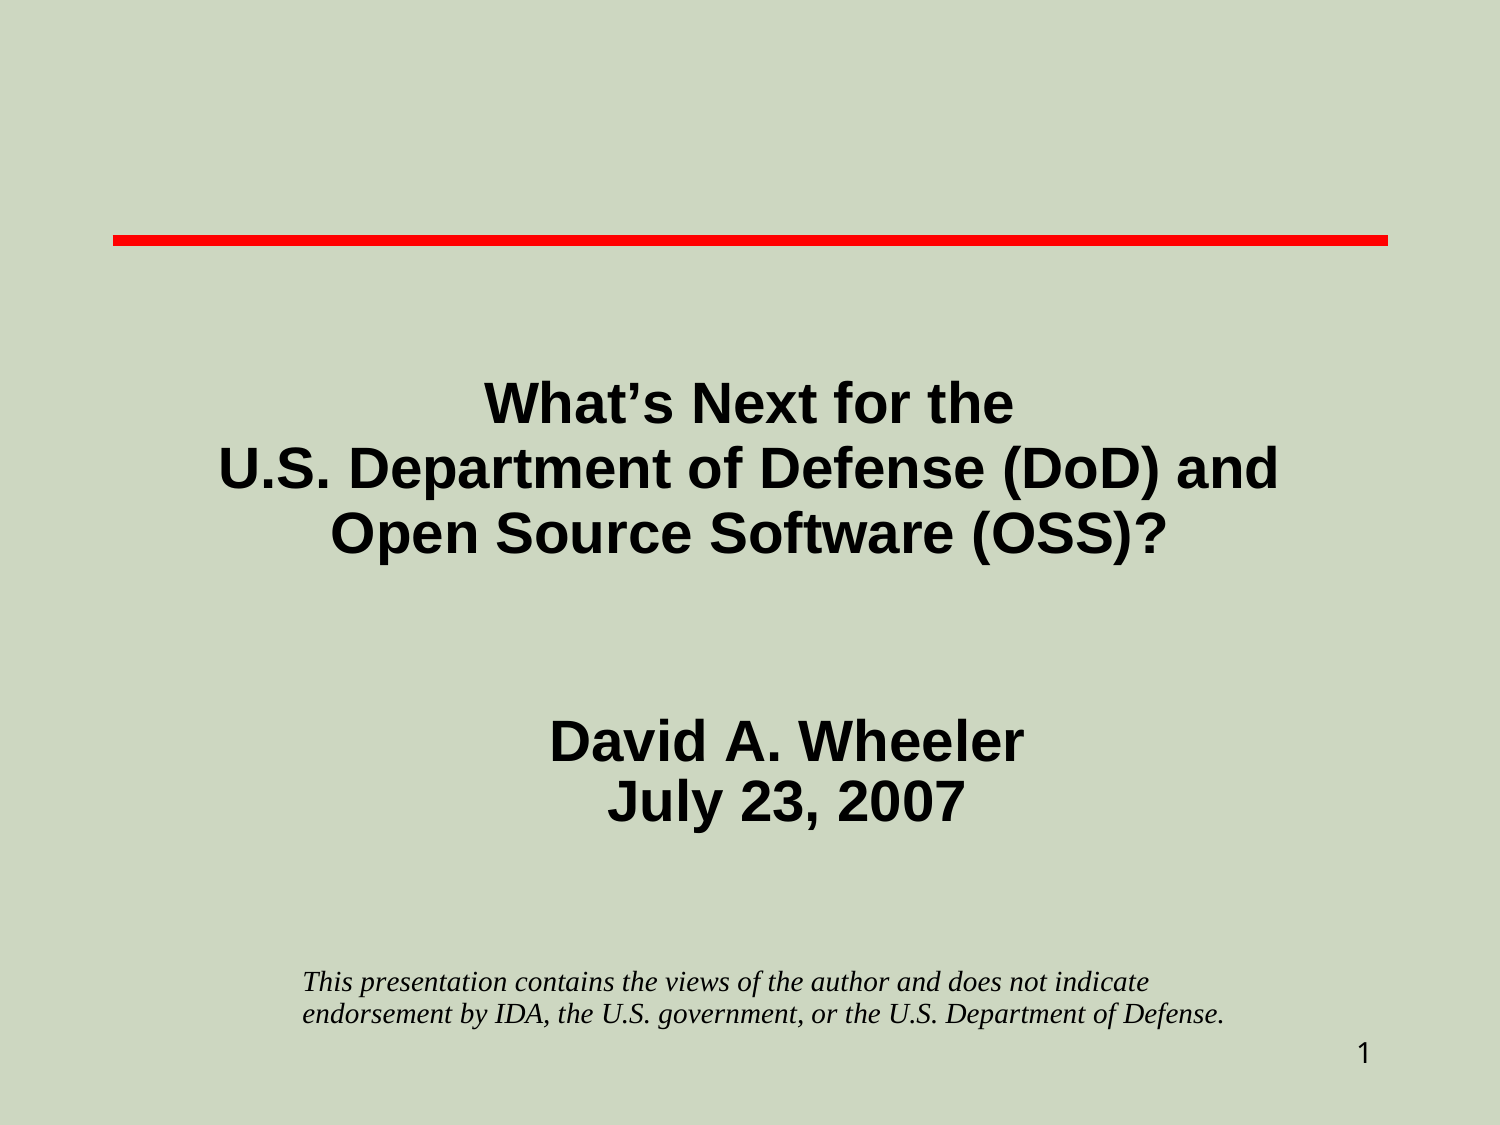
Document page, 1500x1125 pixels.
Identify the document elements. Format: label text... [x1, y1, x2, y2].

title What’s Next for the U.S. Department of Defense (DoD) and Open Source Software (OSS)? [112, 363, 1388, 574]
subtitle David A. Wheeler July 23, 2007 [225, 637, 1276, 926]
text_box This presentation contains the views of the author and does not indicate endorsement by IDA, the U.S. government, or the U.S. Department of Defense. [287, 957, 1276, 1038]
